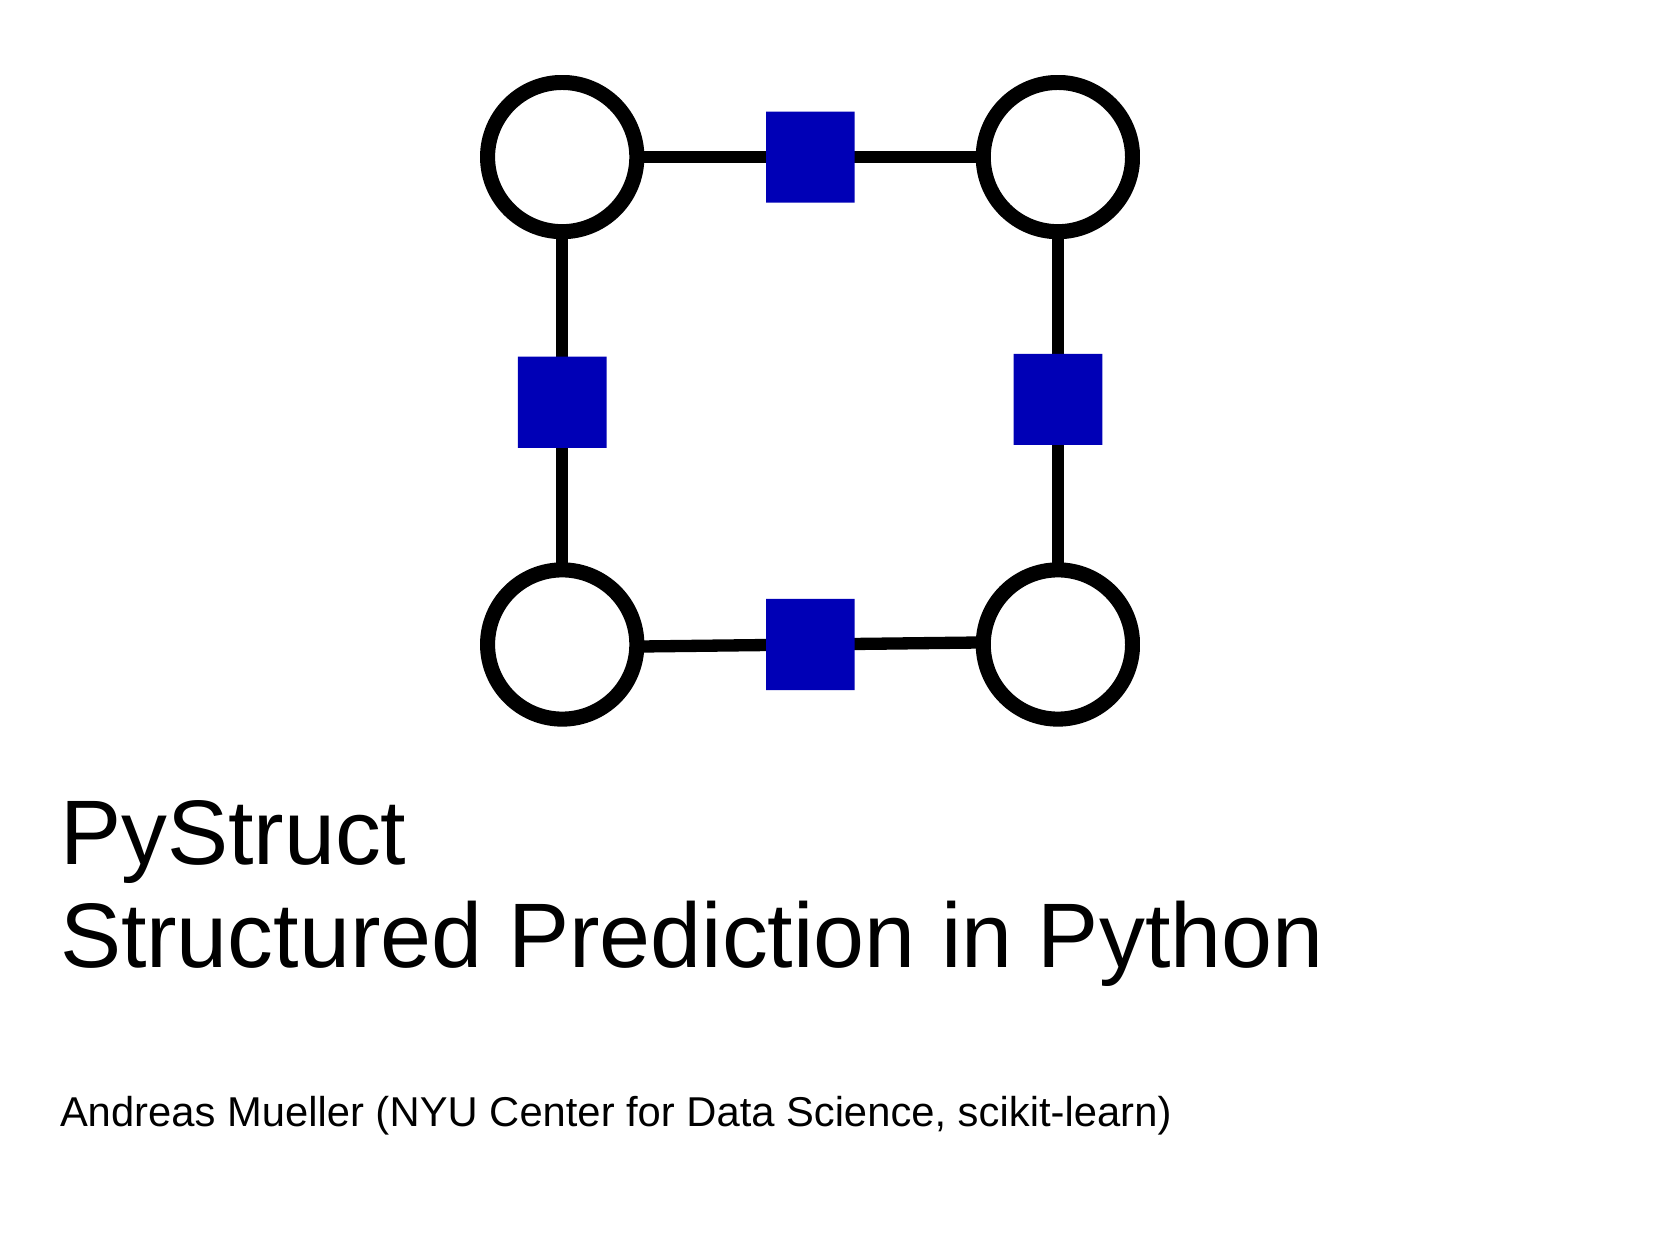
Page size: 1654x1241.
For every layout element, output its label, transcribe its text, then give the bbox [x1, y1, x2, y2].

title PyStruct Structured Prediction in Python Andreas Mueller (NYU Center for Data Science, scikit-learn) [60, 780, 1549, 1137]
picture [480, 75, 1141, 727]
